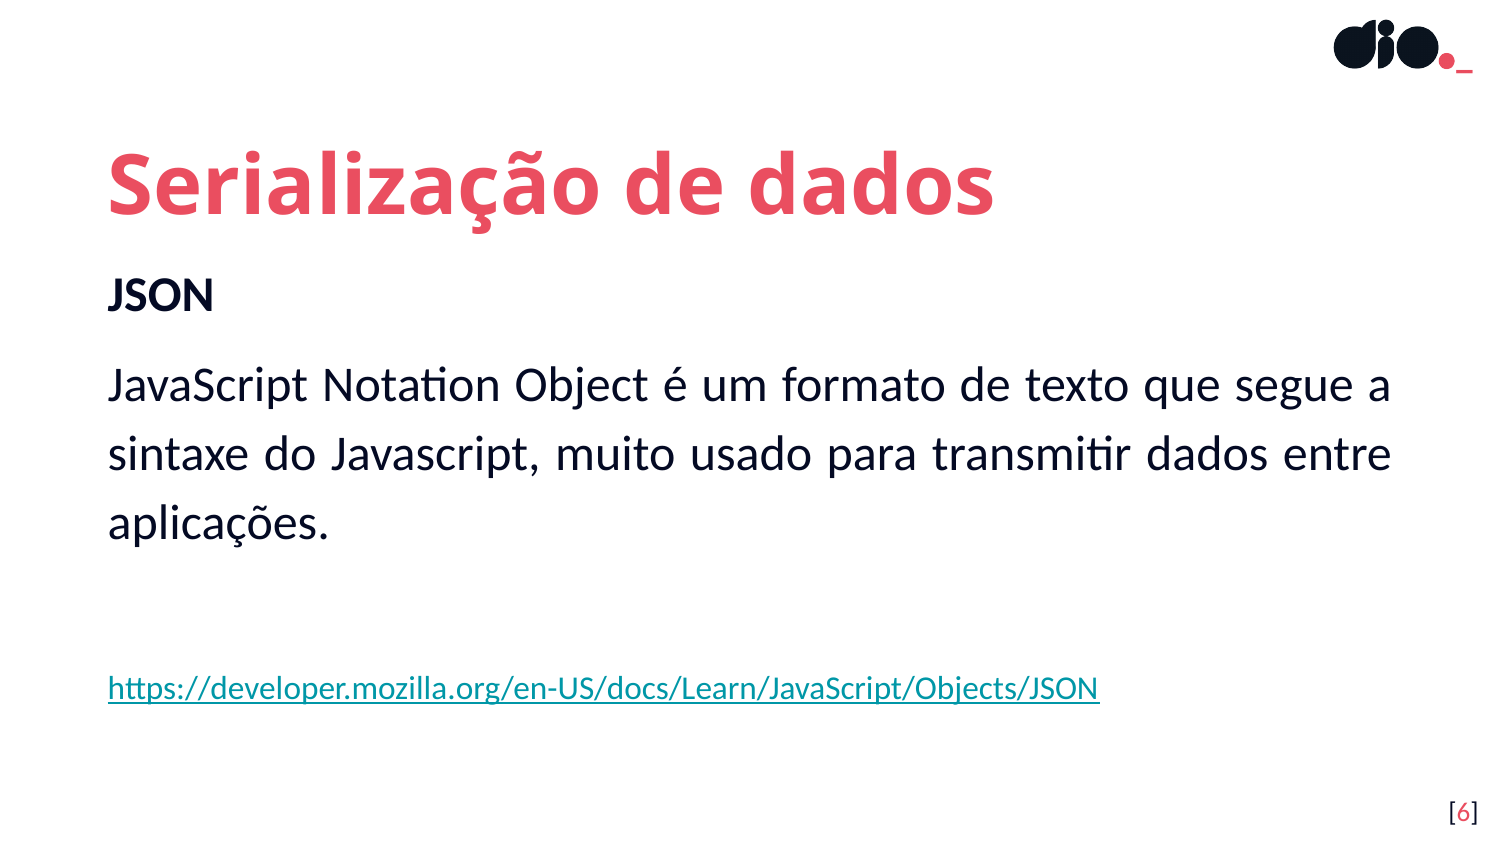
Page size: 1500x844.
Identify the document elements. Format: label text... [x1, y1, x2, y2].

text_box JSON JavaScript Notation Object é um formato de texto que segue a sintaxe do Javascript, muito usado para transmitir dados entre aplicações. https://developer.mozilla.org/en-US/docs/Learn/JavaScript/Objects/JSON [92, 276, 1408, 749]
picture [1333, 19, 1473, 74]
slide_number [<number>] [1403, 779, 1494, 844]
text_box Serialização de dados [92, 104, 1408, 243]
